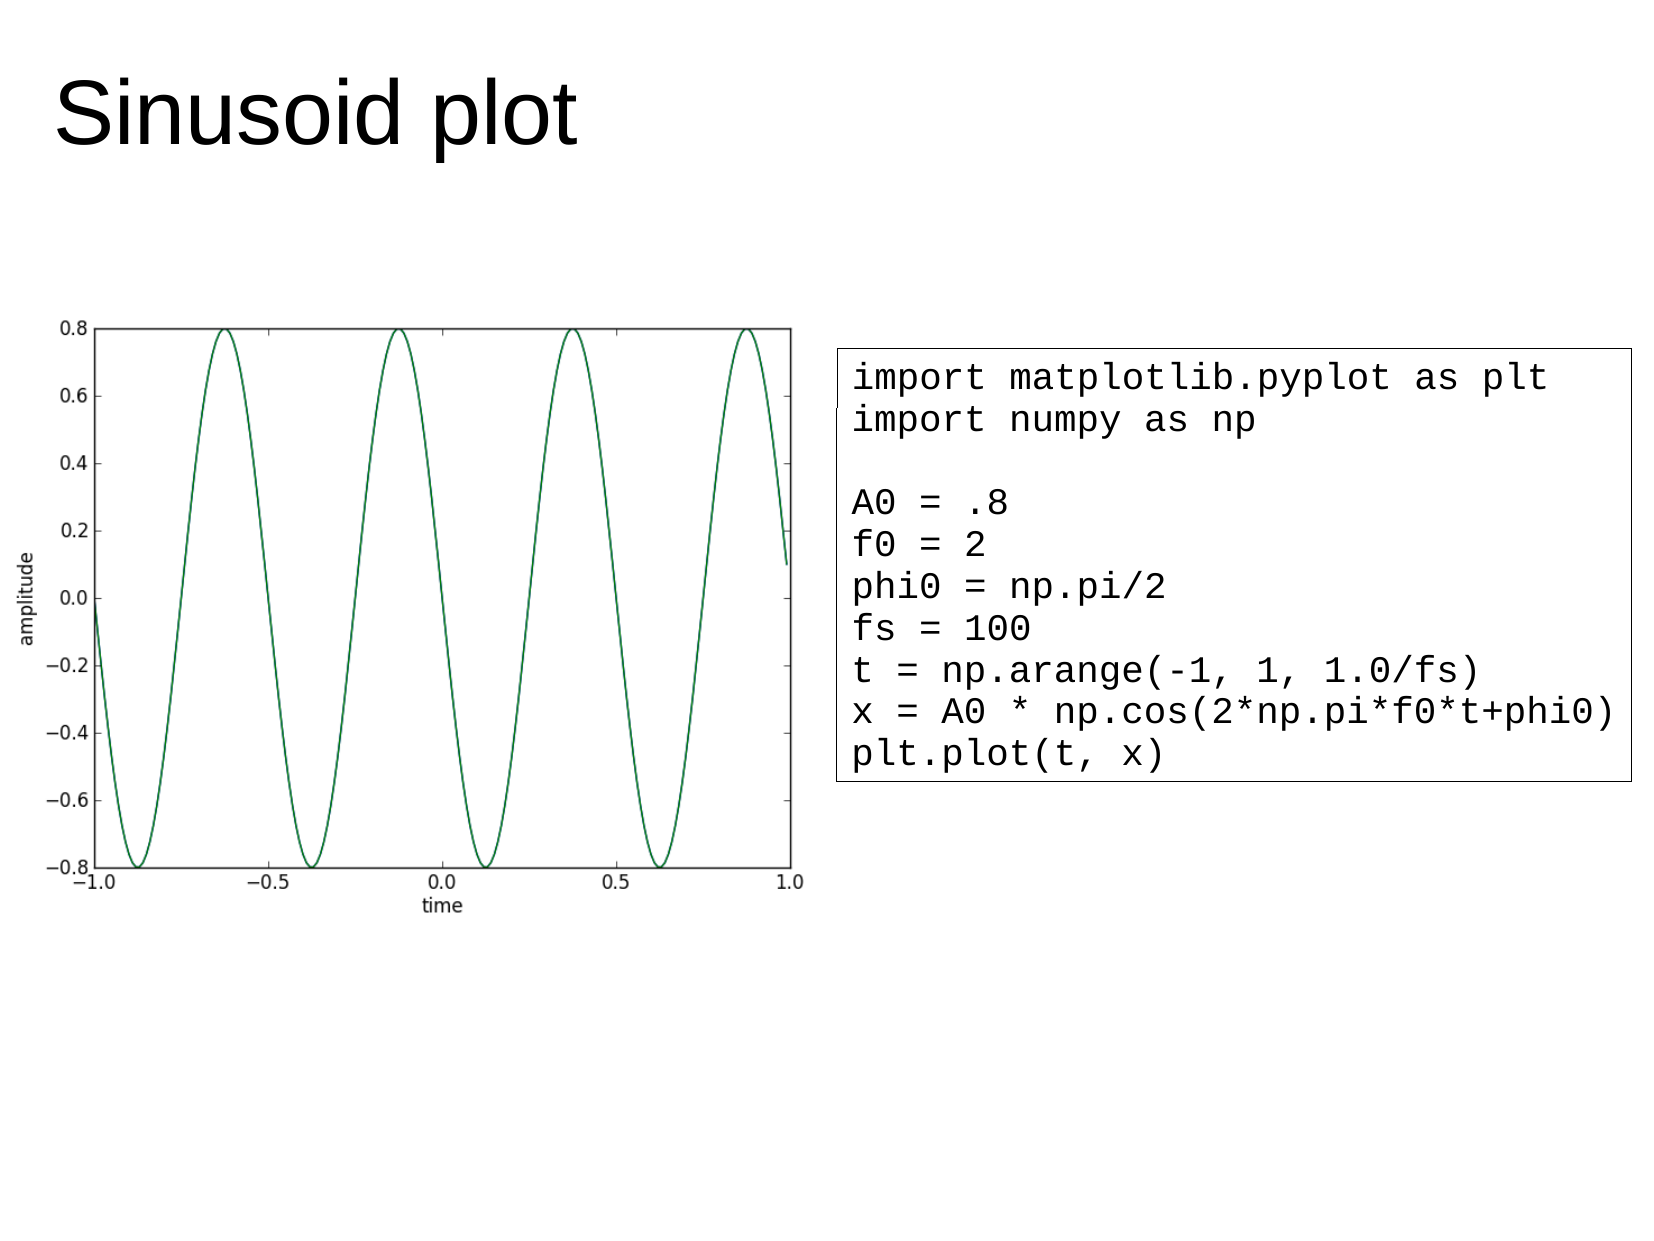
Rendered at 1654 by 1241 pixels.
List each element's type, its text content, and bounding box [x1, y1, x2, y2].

picture [0, 261, 880, 935]
title Sinusoid plot [53, 61, 1403, 165]
text_box import matplotlib.pyplot as plt import numpy as np A0 = .8 f0 = 2 phi0 = np.pi/2 fs = 100 t = np.arange(-1, 1, 1.0/fs) x = A0 * np.cos(2*np.pi*f0*t+phi0) plt.plot(t, x) [836, 348, 1632, 782]
